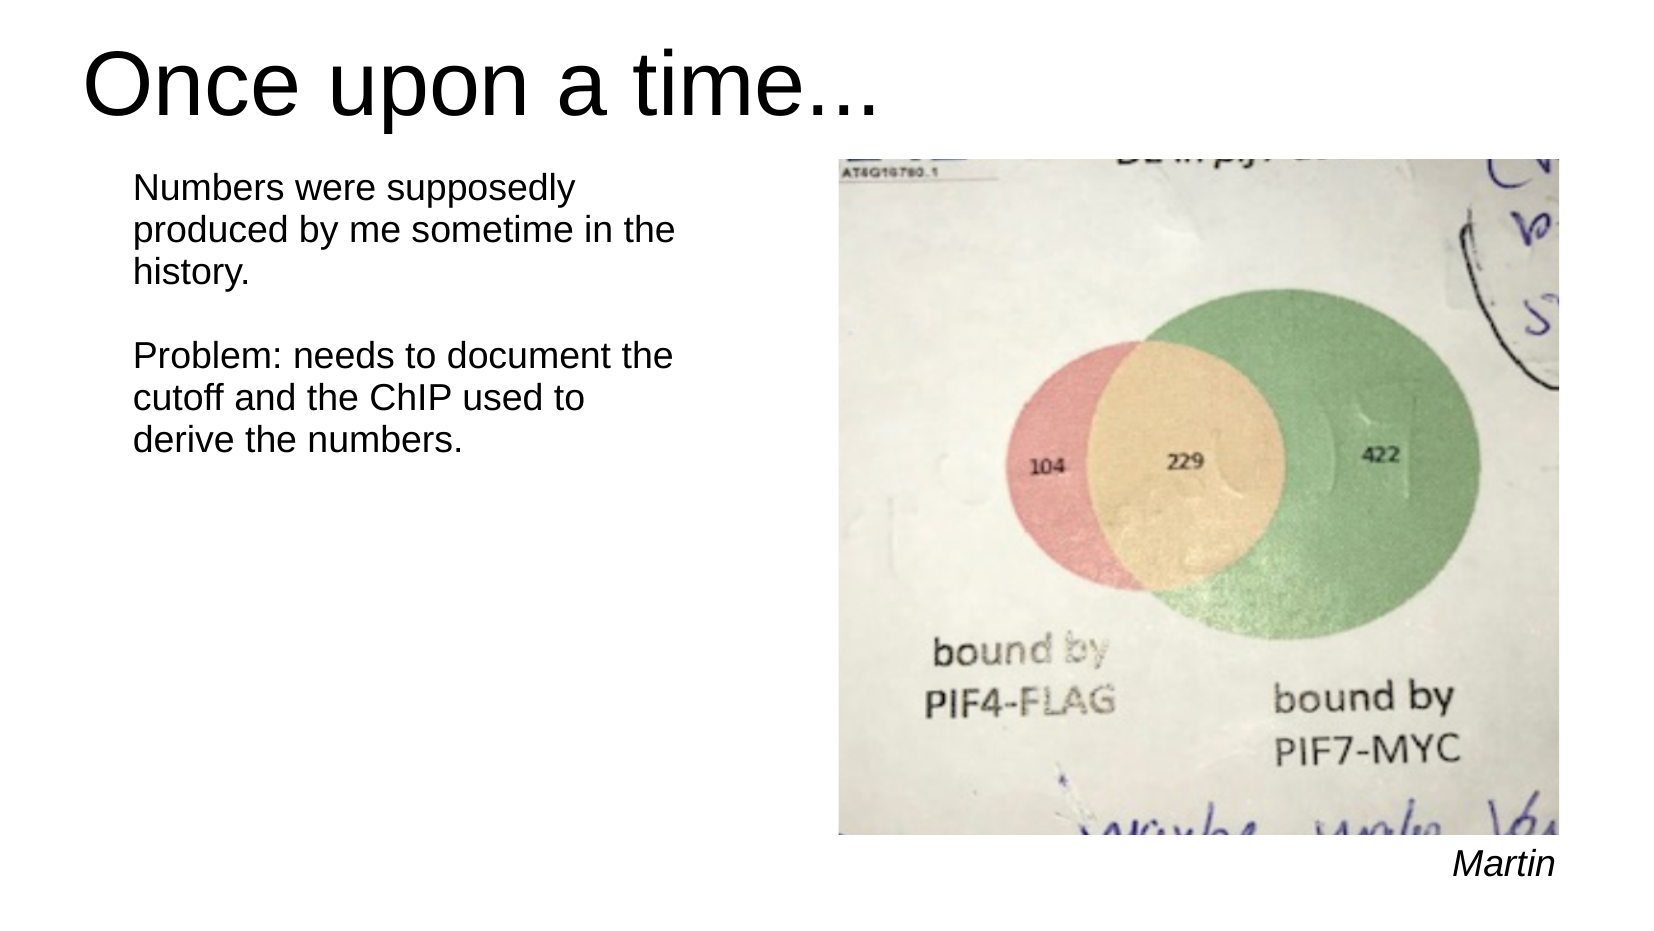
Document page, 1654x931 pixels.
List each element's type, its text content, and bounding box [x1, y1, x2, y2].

text_box Once upon a time... [82, 1, 1571, 157]
text_box Martin [968, 834, 1571, 892]
picture [838, 159, 1560, 835]
text_box Numbers were supposedly produced by me sometime in the history. Problem: needs to document the cutoff and the ChIP used to derive the numbers. [118, 159, 697, 751]
